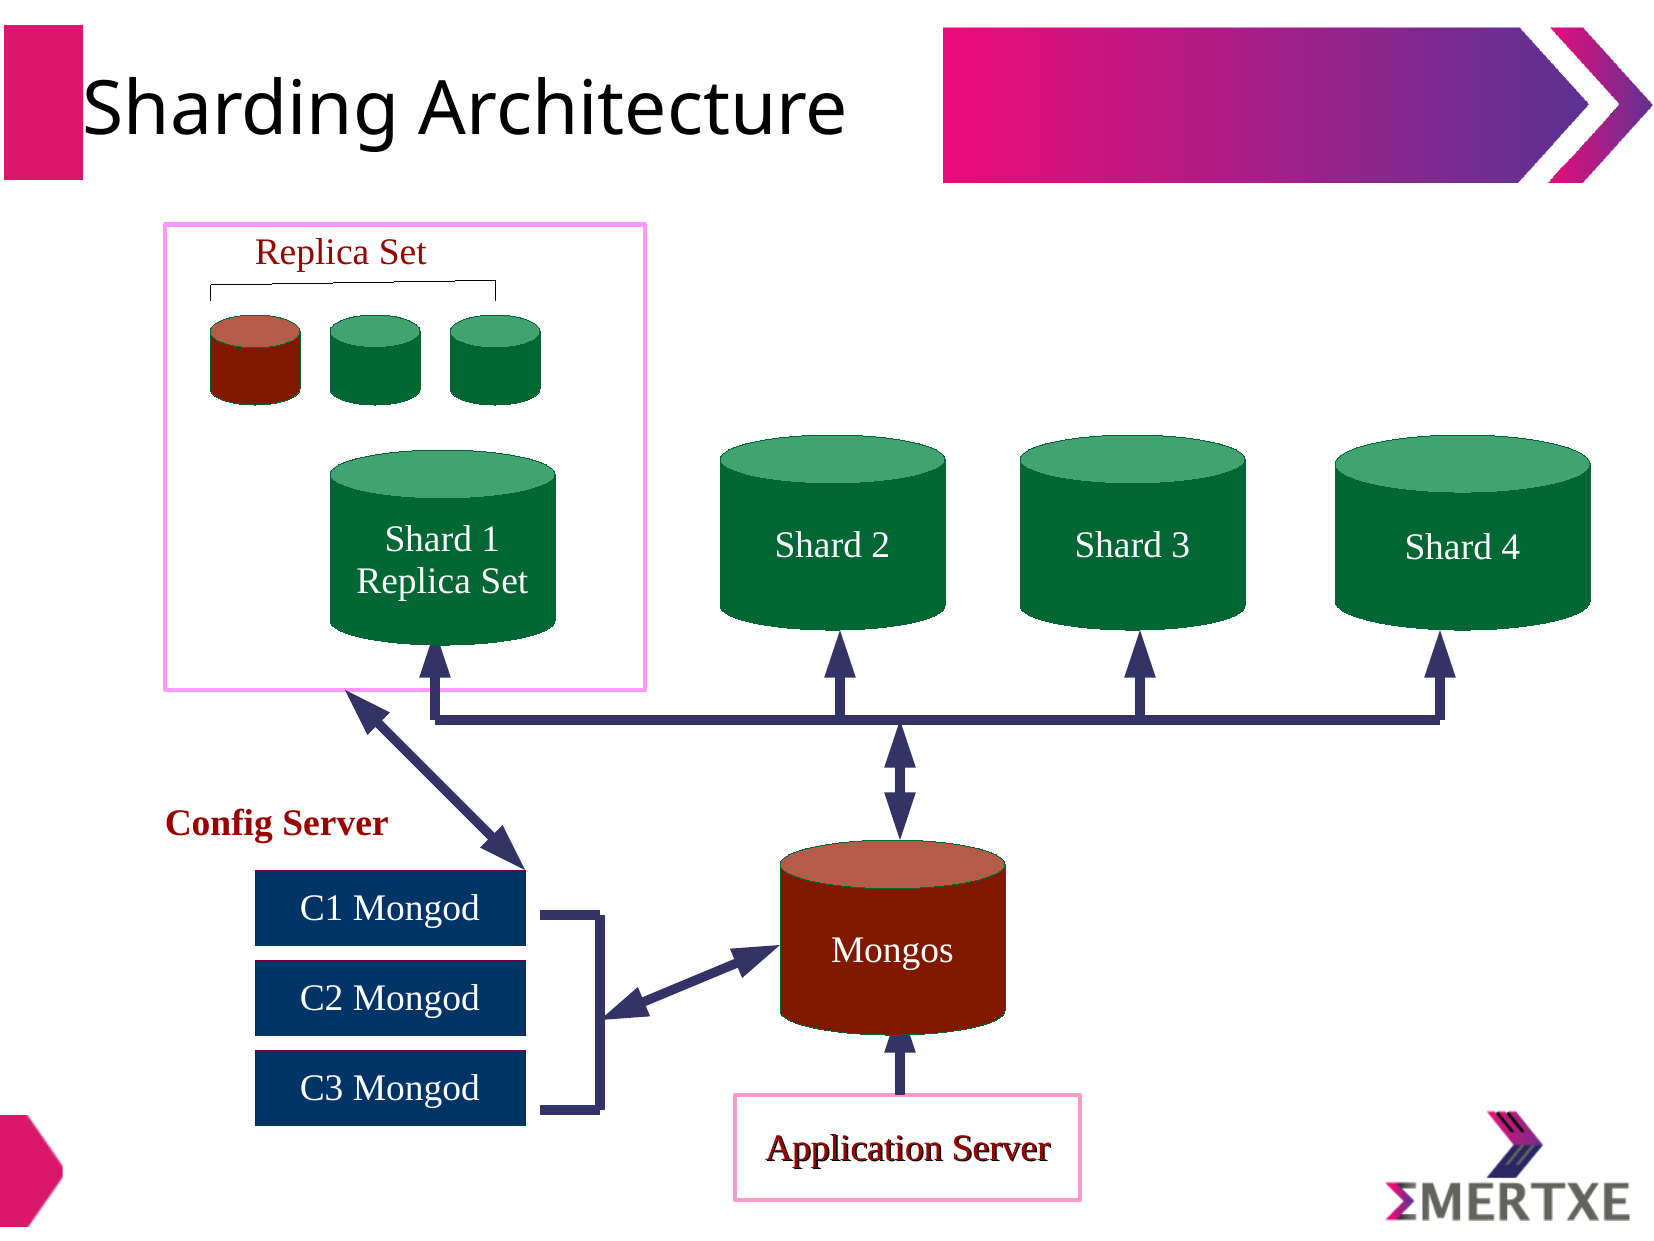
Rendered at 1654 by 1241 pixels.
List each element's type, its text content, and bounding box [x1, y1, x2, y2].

text_box Shard 3 [1020, 460, 1246, 631]
text_box Shard 4 [1335, 465, 1591, 631]
text_box Replica Set [240, 224, 586, 281]
text_box [165, 224, 646, 690]
text_box C1 Mongod [255, 870, 526, 946]
text_box Config Server [150, 795, 451, 856]
text_box Shard 1 Replica Set [330, 475, 556, 646]
text_box C2 Mongod [255, 960, 526, 1036]
text_box C3 Mongod [255, 1050, 526, 1126]
text_box Application Server [735, 1095, 1081, 1201]
title Sharding Architecture [82, 2, 1571, 210]
picture [1385, 1107, 1631, 1221]
picture [1571, 27, 1653, 183]
text_box Shard 2 [720, 460, 946, 631]
text_box Mongos [780, 865, 1006, 1036]
